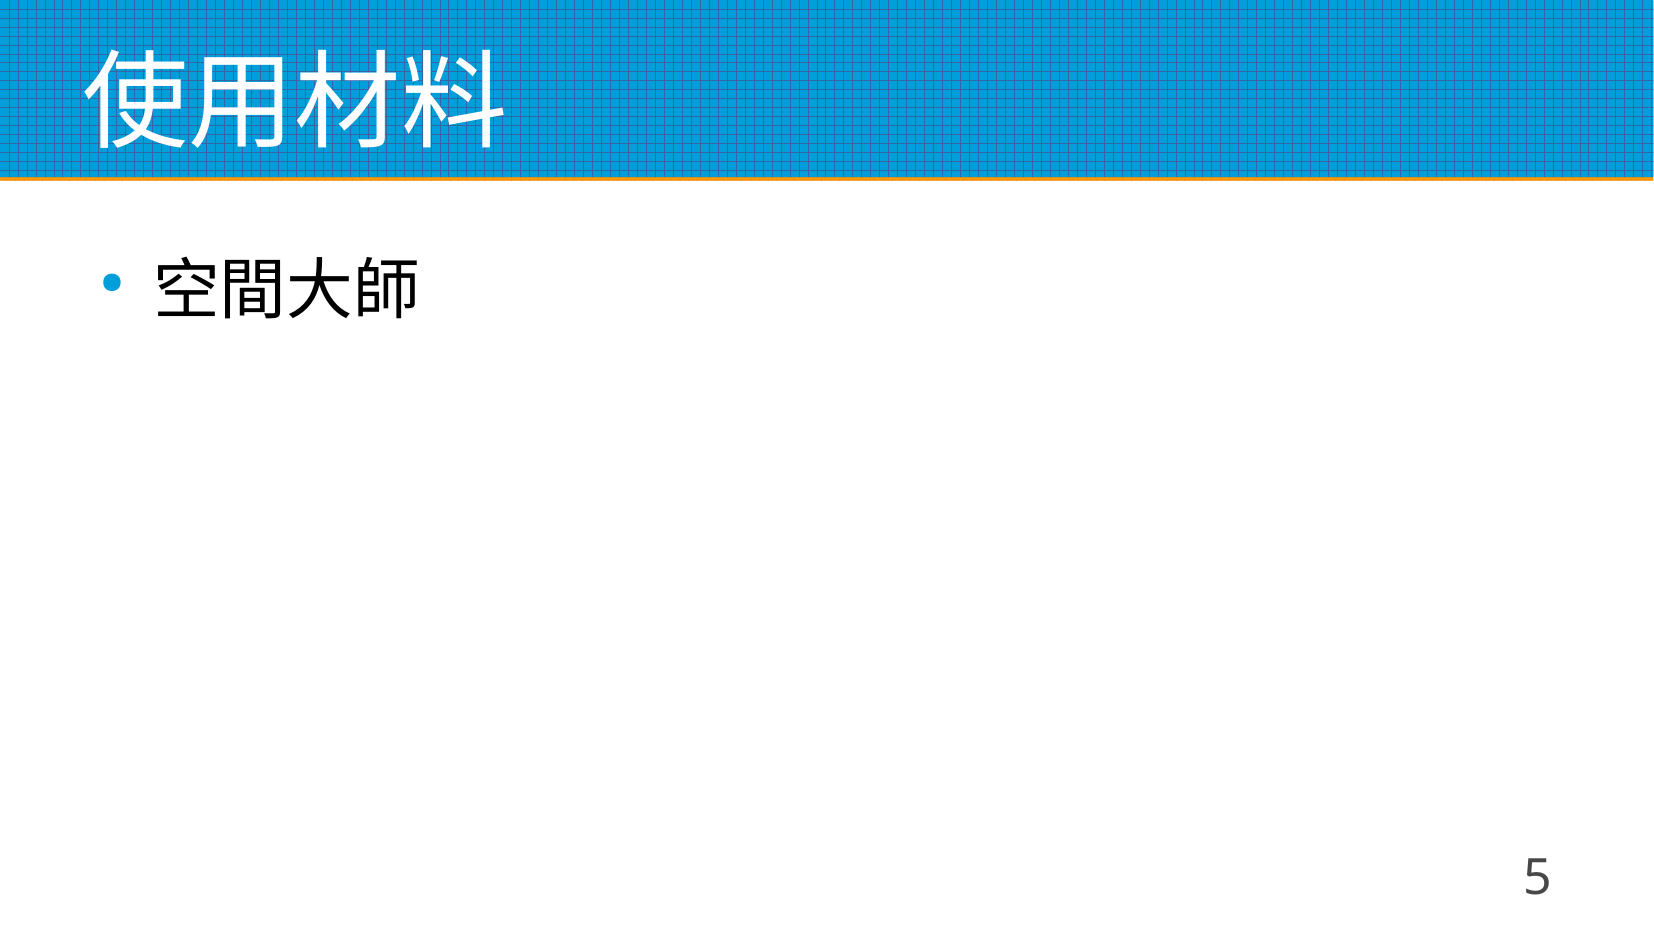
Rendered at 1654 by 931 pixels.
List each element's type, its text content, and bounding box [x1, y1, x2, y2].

list 空間大師 [82, 236, 1563, 811]
title 使用材料 [82, 14, 1571, 171]
